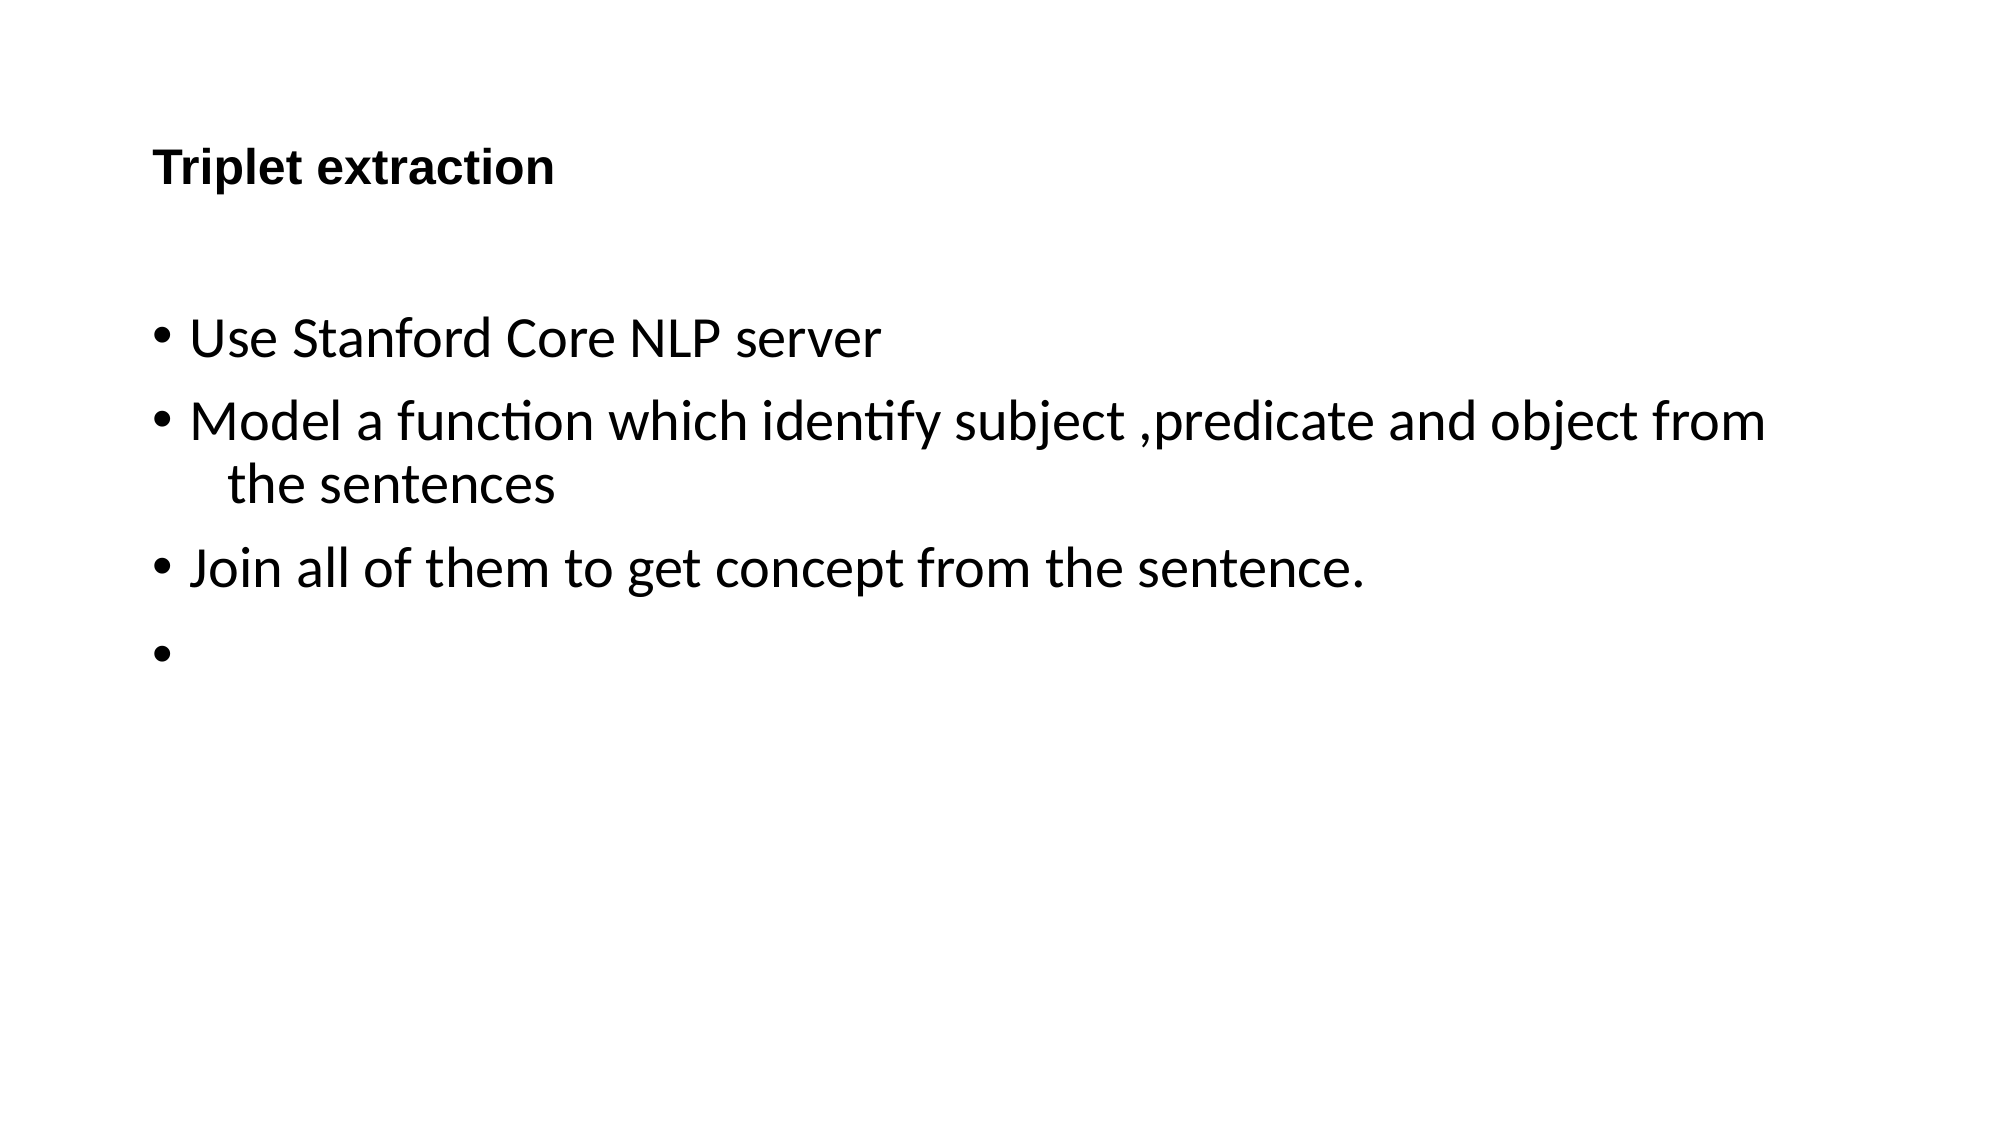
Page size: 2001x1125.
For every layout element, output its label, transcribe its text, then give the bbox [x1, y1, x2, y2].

list Use Stanford Core NLP server Model a function which identify subject ,predicate and object from the sentences Join all of them to get concept from the sentence. [137, 299, 1863, 1014]
title Triplet extraction [137, 59, 1863, 278]
